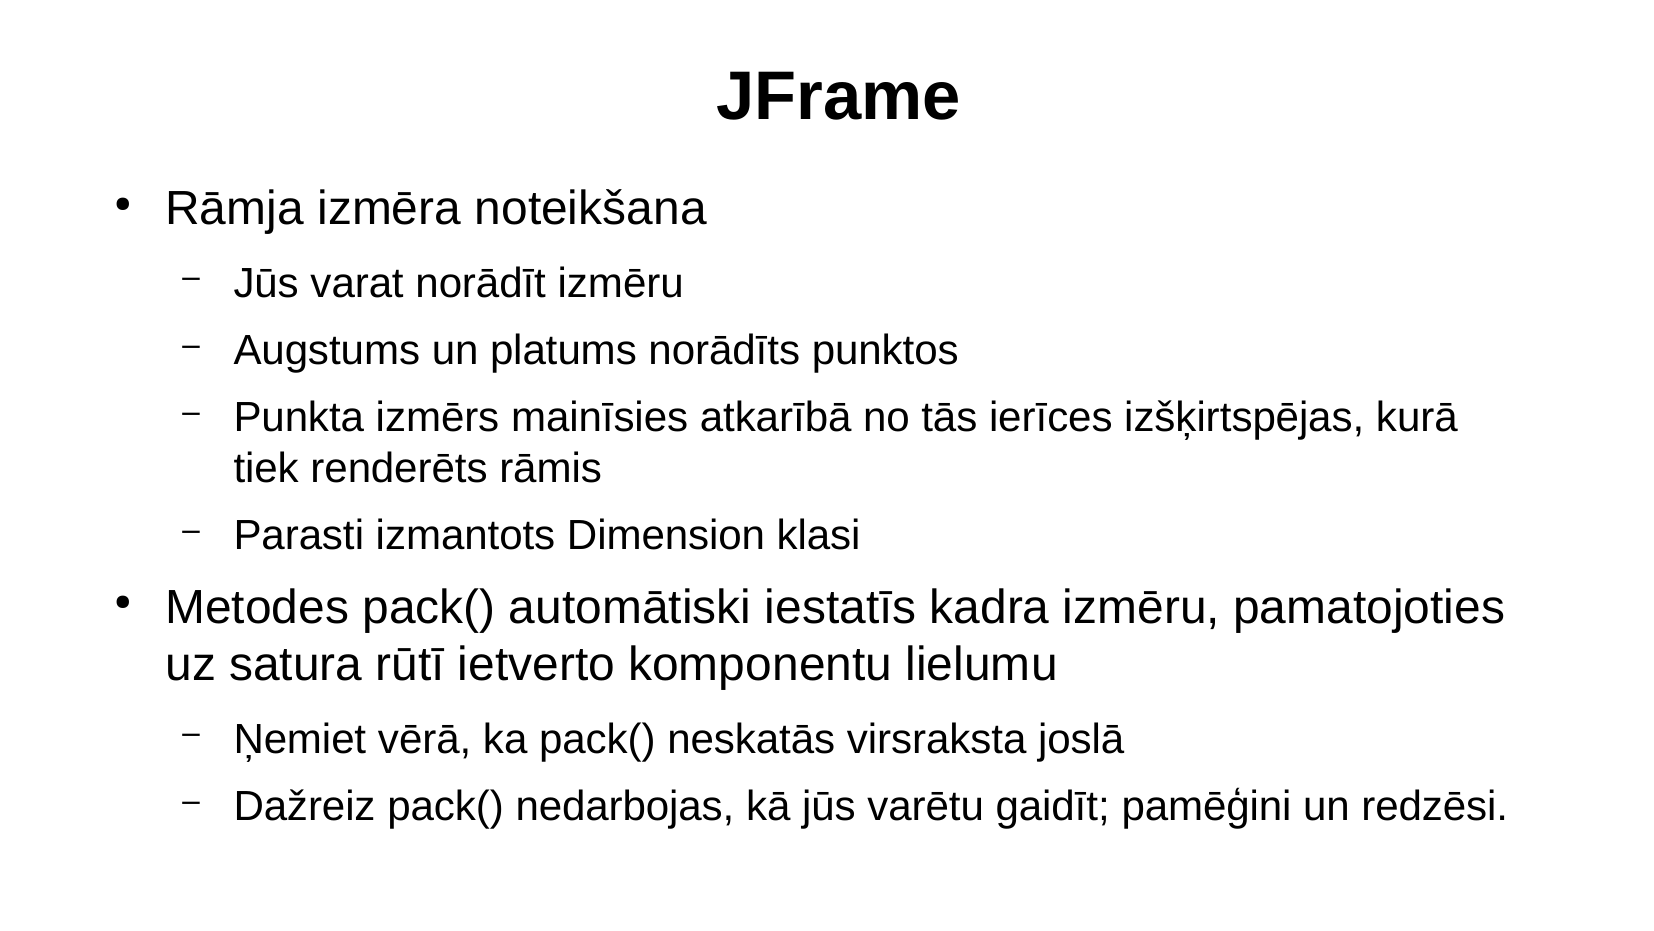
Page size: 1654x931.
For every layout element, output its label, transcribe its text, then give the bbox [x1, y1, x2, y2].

title JFrame [82, 37, 1571, 147]
list Rāmja izmēra noteikšana Jūs varat norādīt izmēru Augstums un platums norādīts punktos Punkta izmērs mainīsies atkarībā no tās ierīces izšķirtspējas, kurā tiek renderēts rāmis Parasti izmantots Dimension klasi Metodes pack() automātiski iestatīs kadra izmēru, pamatojoties uz satura rūtī ietverto komponentu lielumu Ņemiet vērā, ka pack() neskatās virsraksta joslā Dažreiz pack() nedarbojas, kā jūs varētu gaidīt; pamēģini un redzēsi. [82, 168, 1538, 889]
